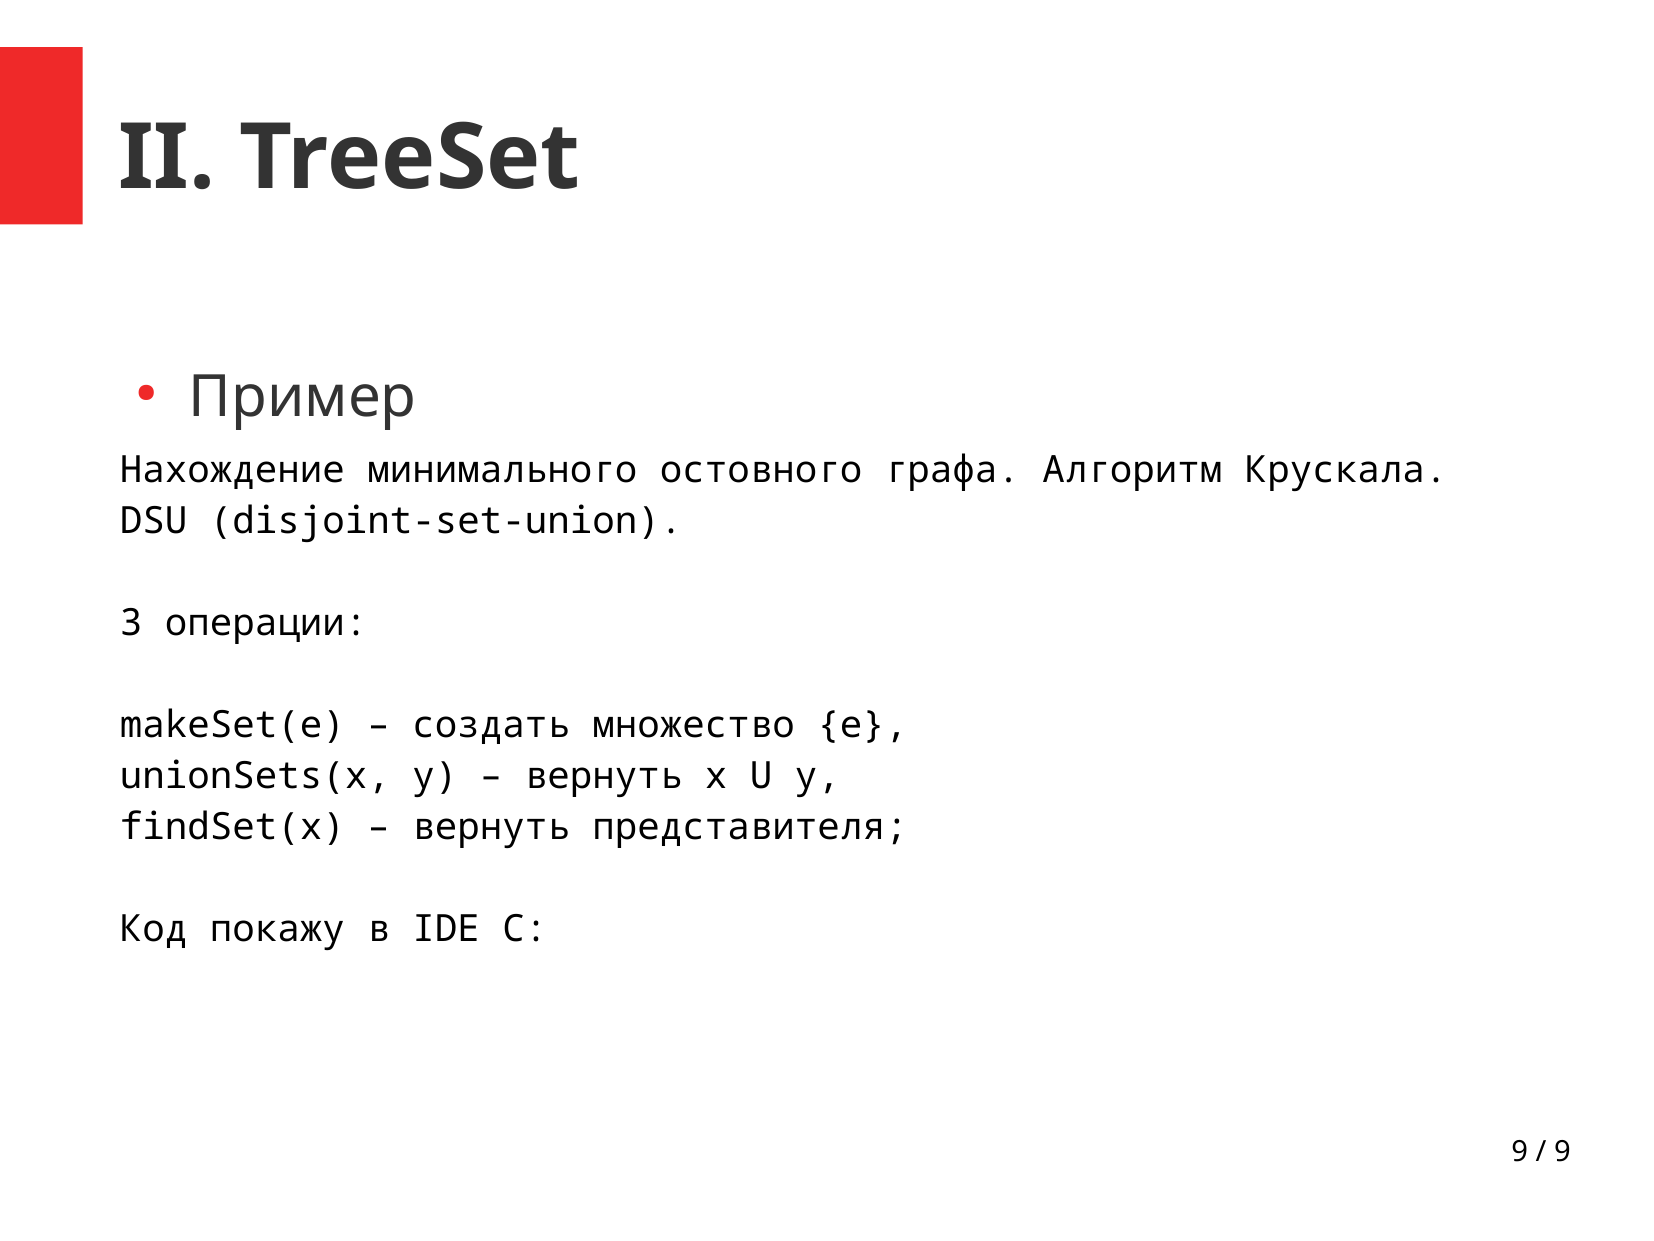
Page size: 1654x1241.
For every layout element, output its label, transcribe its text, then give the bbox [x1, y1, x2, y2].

text_box Нахождение минимального остовного графа. Алгоритм Крускала. DSU (disjoint-set-union). 3 операции: makeSet(e) – создать множество {e}, unionSets(x, y) – вернуть x U y, findSet(x) – вернуть представителя; Код покажу в IDE C: [105, 435, 1471, 1036]
title II. TreeSet [118, 49, 1571, 257]
list Пример [118, 354, 1536, 1074]
